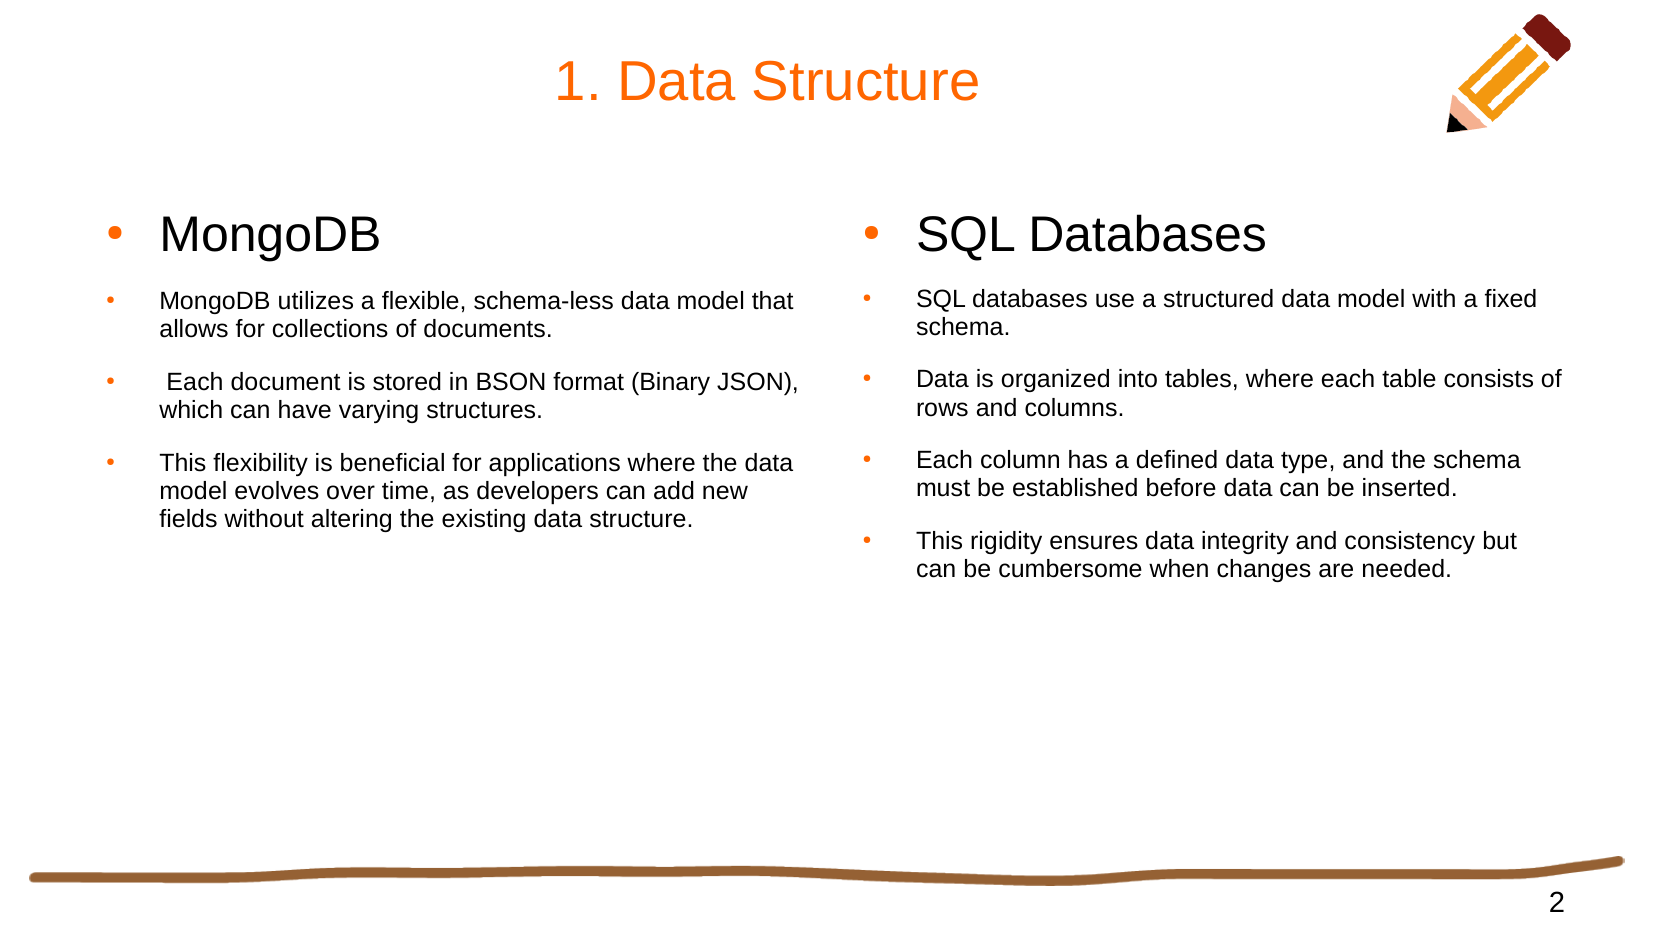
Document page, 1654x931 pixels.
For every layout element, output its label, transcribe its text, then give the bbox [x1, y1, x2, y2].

title 1. Data Structure [88, 29, 1447, 133]
list MongoDB MongoDB utilizes a flexible, schema-less data model that allows for collections of documents. Each document is stored in BSON format (Binary JSON), which can have varying structures. This flexibility is beneficial for applications where the data model evolves over time, as developers can add new fields without altering the existing data structure. [88, 206, 809, 857]
picture [1446, 14, 1571, 133]
list SQL Databases SQL databases use a structured data model with a fixed schema. Data is organized into tables, where each table consists of rows and columns. Each column has a defined data type, and the schema must be established before data can be inserted. This rigidity ensures data integrity and consistency but can be cumbersome when changes are needed. [845, 206, 1566, 857]
picture [29, 856, 1625, 886]
